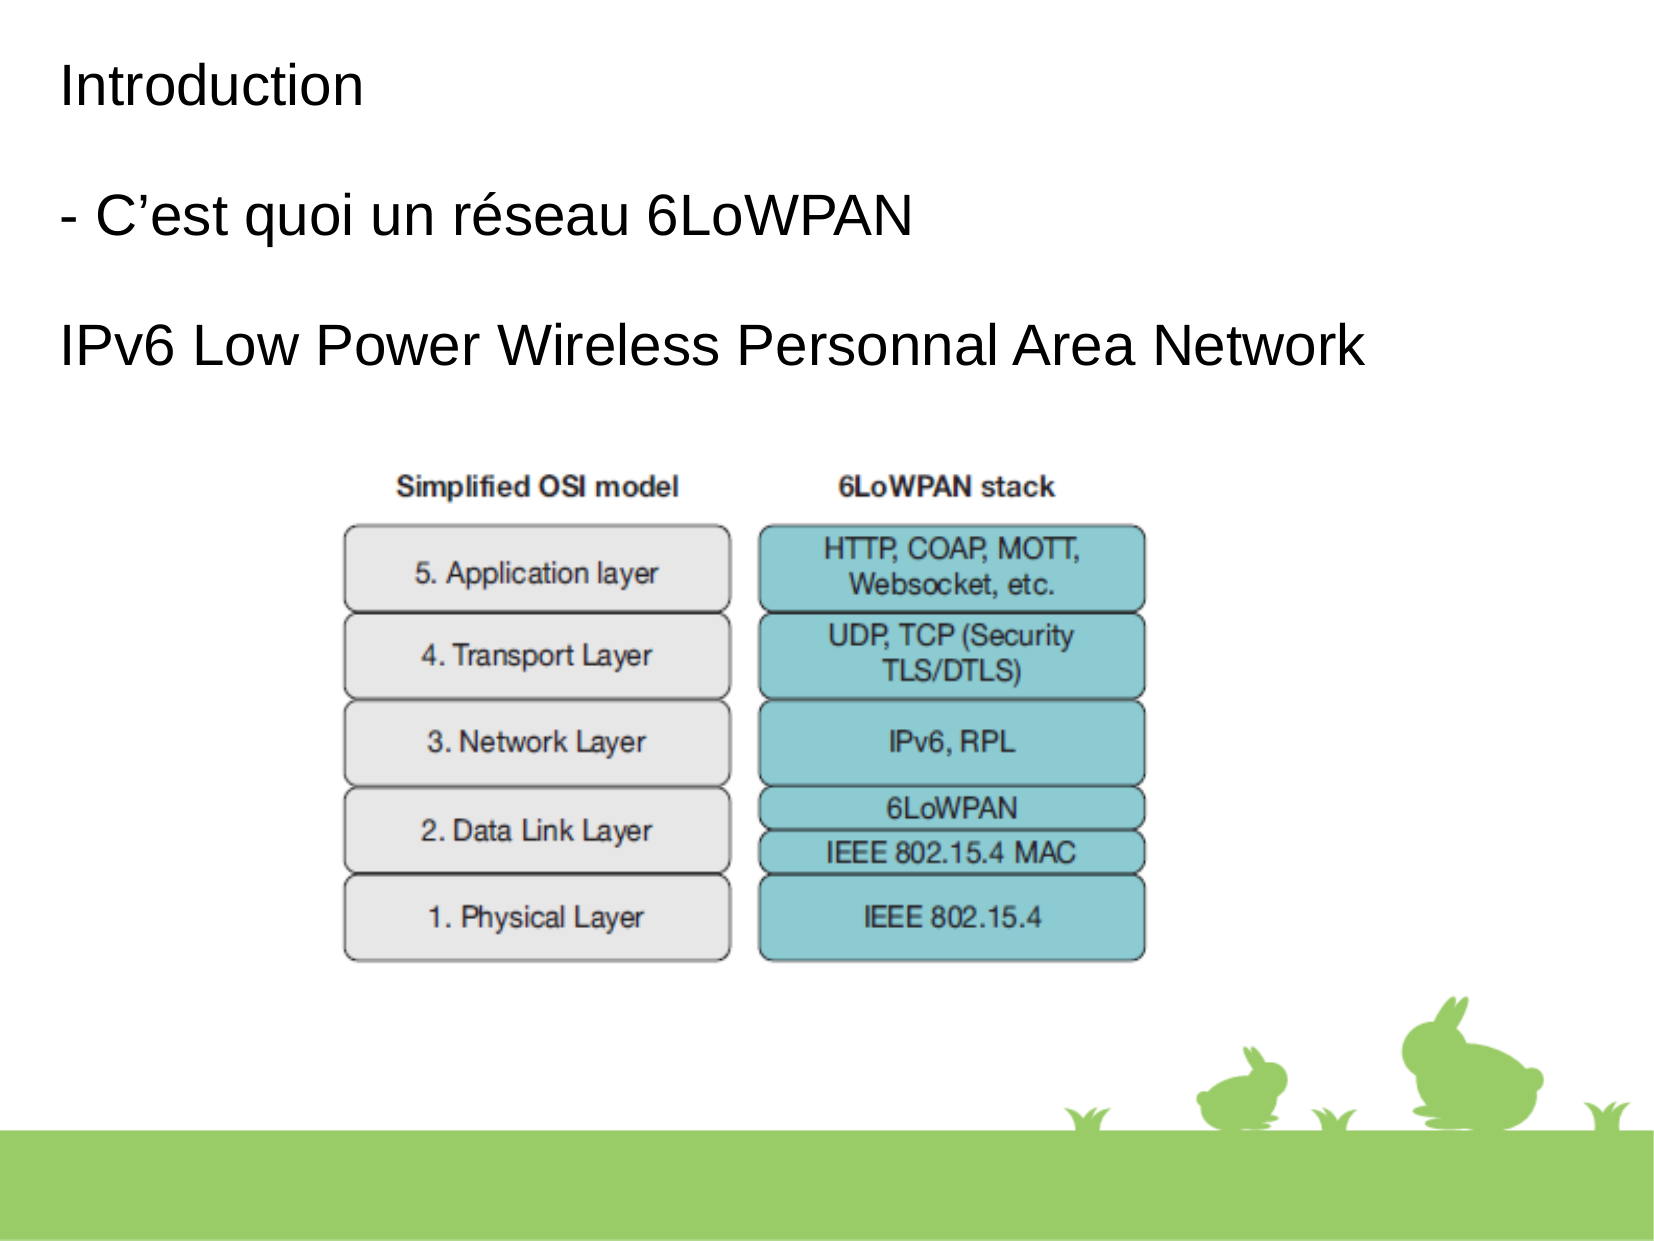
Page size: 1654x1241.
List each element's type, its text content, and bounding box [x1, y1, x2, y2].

text_box Introduction - C’est quoi un réseau 6LoWPAN IPv6 Low Power Wireless Personnal Area Network [45, 45, 1621, 427]
picture [0, 0, 1654, 1241]
